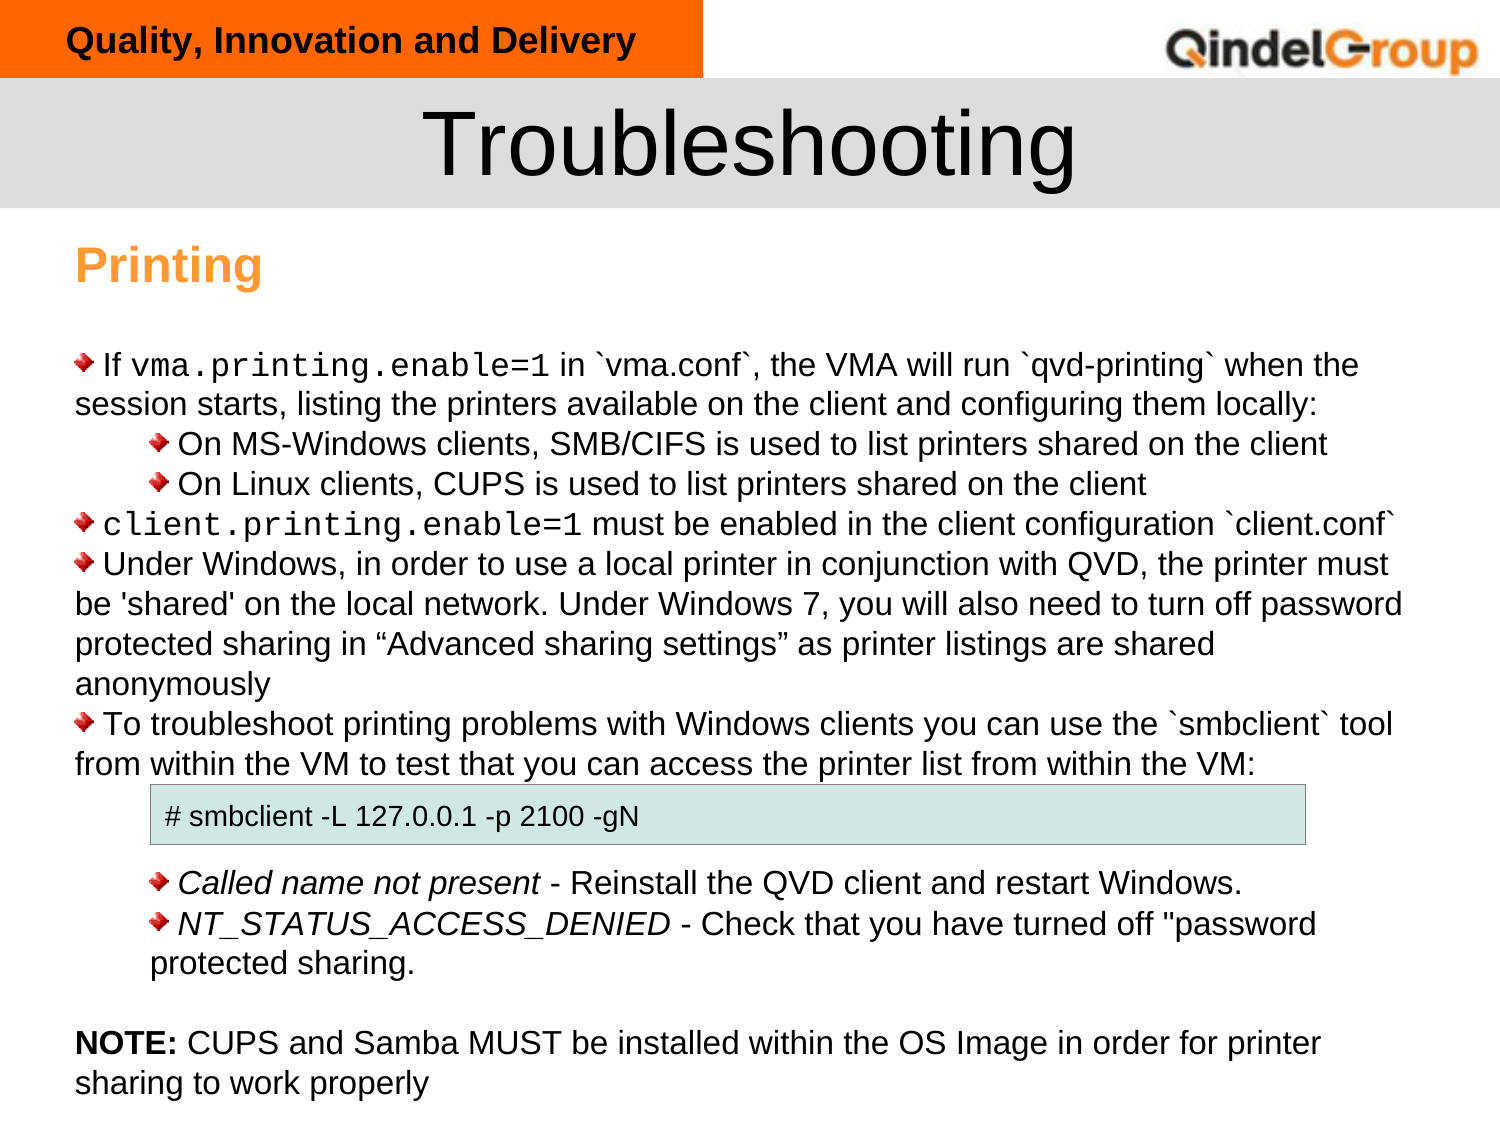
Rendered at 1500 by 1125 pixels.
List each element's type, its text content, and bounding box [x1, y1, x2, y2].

picture [1163, 23, 1481, 78]
picture [74, 353, 94, 372]
picture [149, 433, 169, 452]
picture [74, 552, 94, 572]
picture [149, 912, 169, 931]
picture [74, 512, 94, 532]
title Troubleshooting [75, 45, 1426, 224]
text_box # smbclient -L 127.0.0.1 -p 2100 -gN [150, 784, 1306, 845]
picture [74, 712, 94, 732]
text_box Printing If vma.printing.enable=1 in `vma.conf`, the VMA will run `qvd-printing` when the session starts, listing the printers available on the client and configuring them locally: On MS-Windows clients, SMB/CIFS is used to list printers shared on the client On Linux clients, CUPS is used to list printers shared on the client client.printing.enable=1 must be enabled in the client configuration `client.conf` Under Windows, in order to use a local printer in conjunction with QVD, the printer must be 'shared' on the local network. Under Windows 7, you will also need to turn off password protected sharing in “Advanced sharing settings” as printer listings are shared anonymously To troubleshoot printing problems with Windows clients you can use the `smbclient` tool from within the VM to test that you can access the printer list from within the VM: Called name not present - Reinstall the QVD client and restart Windows. NT_STATUS_ACCESS_DENIED - Check that you have turned off "password protected sharing. NOTE: CUPS and Samba MUST be installed within the OS Image in order for printer sharing to work properly [60, 224, 1426, 1109]
picture [149, 472, 169, 492]
picture [149, 872, 169, 891]
